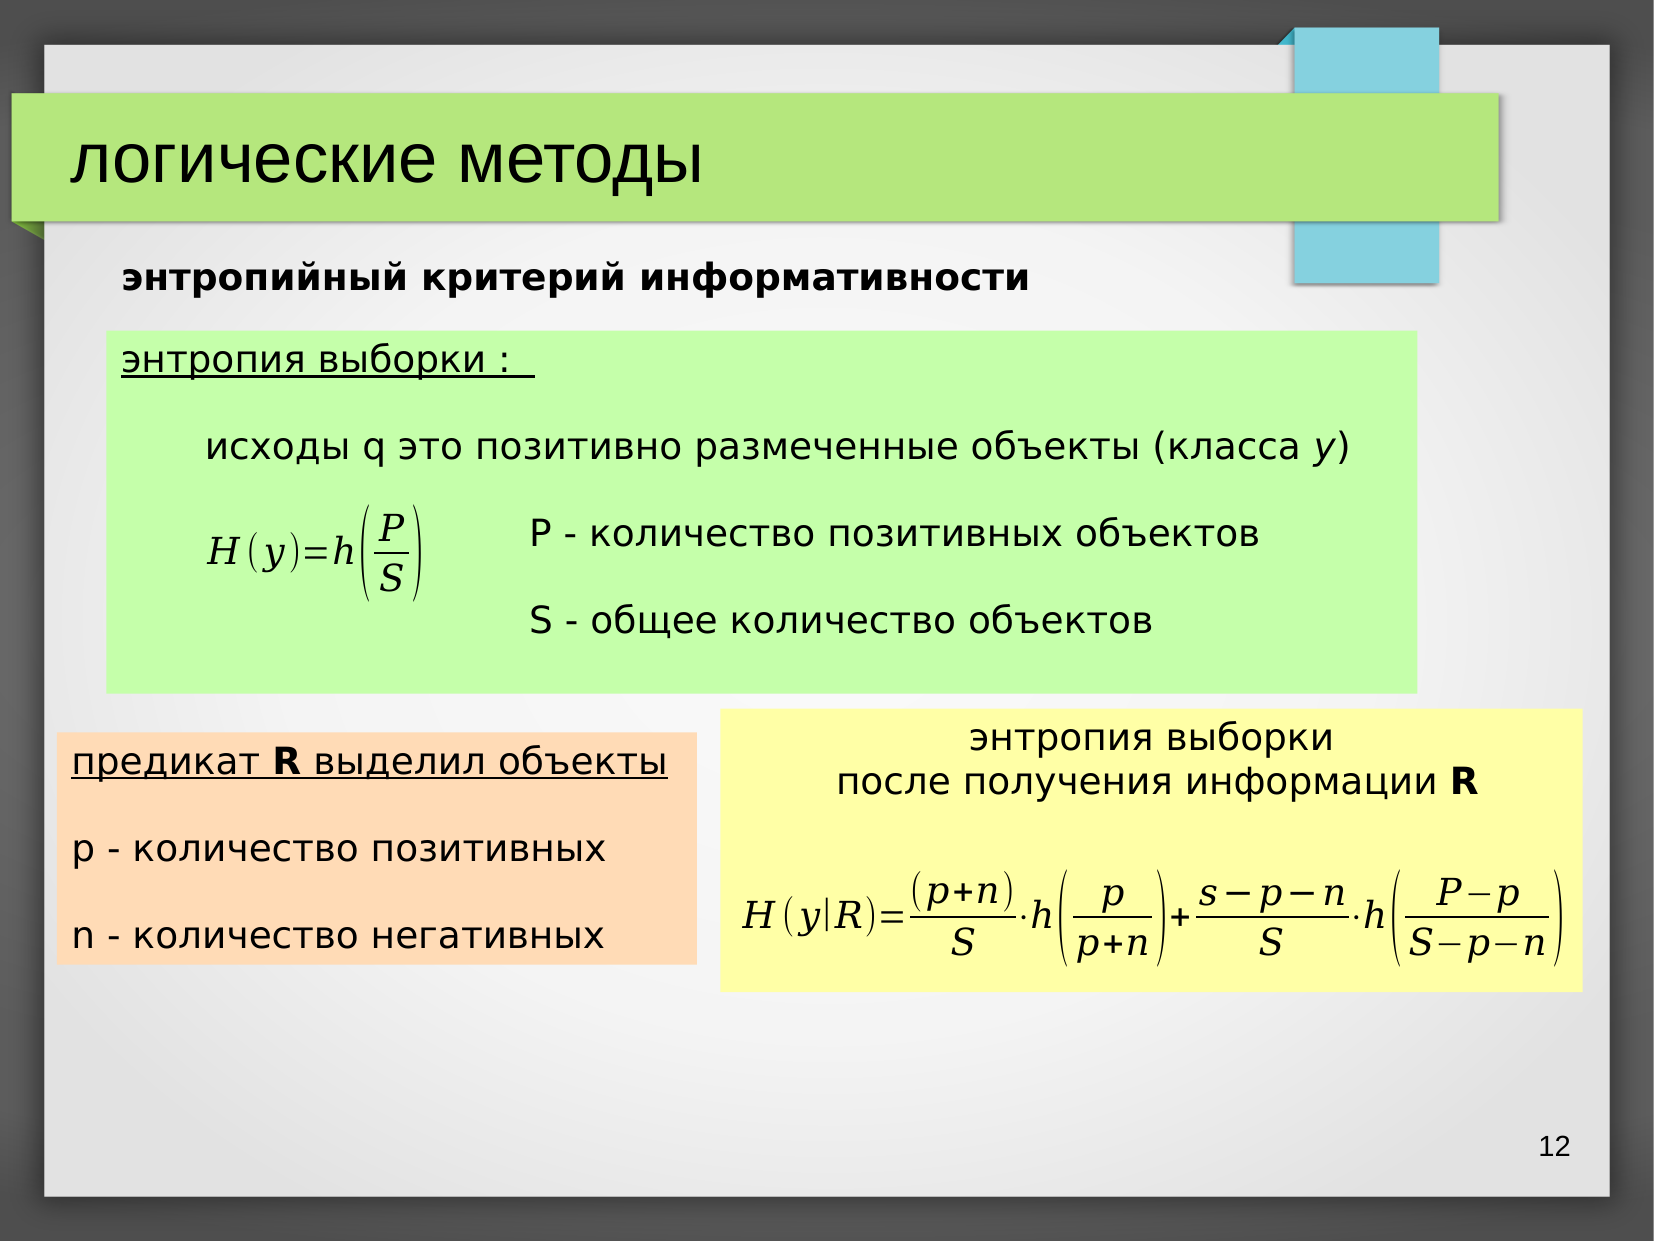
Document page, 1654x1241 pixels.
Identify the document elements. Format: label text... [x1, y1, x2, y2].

chart [199, 501, 431, 605]
text_box энтропийный критерий информативности [106, 248, 1075, 309]
chart [735, 866, 1571, 969]
text_box энтропия выборки после получения информации R [720, 708, 1583, 993]
title логические методы [70, 118, 1205, 199]
text_box предикат R выделил объекты p - количество позитивных n - количество негативных [56, 732, 697, 965]
text_box энтропия выборки : исходы q это позитивно размеченные объекты (класса y) P - количество позитивных объектов S - общее количество объектов [106, 330, 1418, 694]
picture [0, 0, 1654, 1241]
